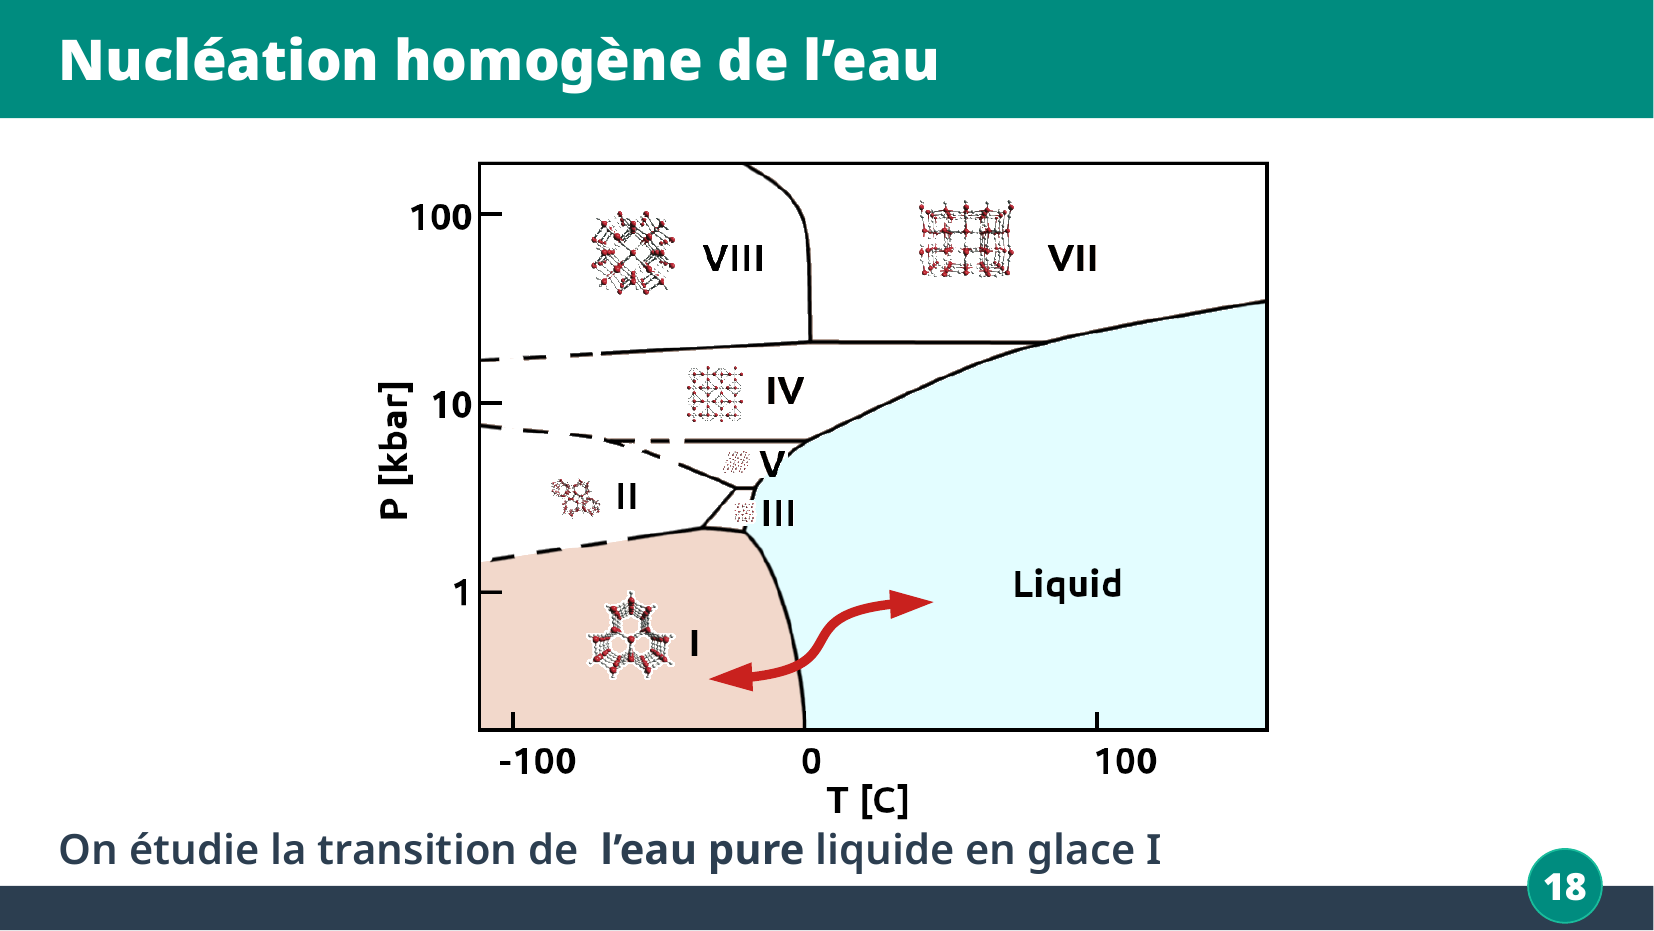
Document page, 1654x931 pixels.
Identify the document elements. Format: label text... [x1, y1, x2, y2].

list On étudie la transition de l’eau pure liquide en glace I [59, 819, 1595, 916]
picture [365, 147, 1289, 820]
title Nucléation homogène de l’eau [59, 0, 1595, 118]
